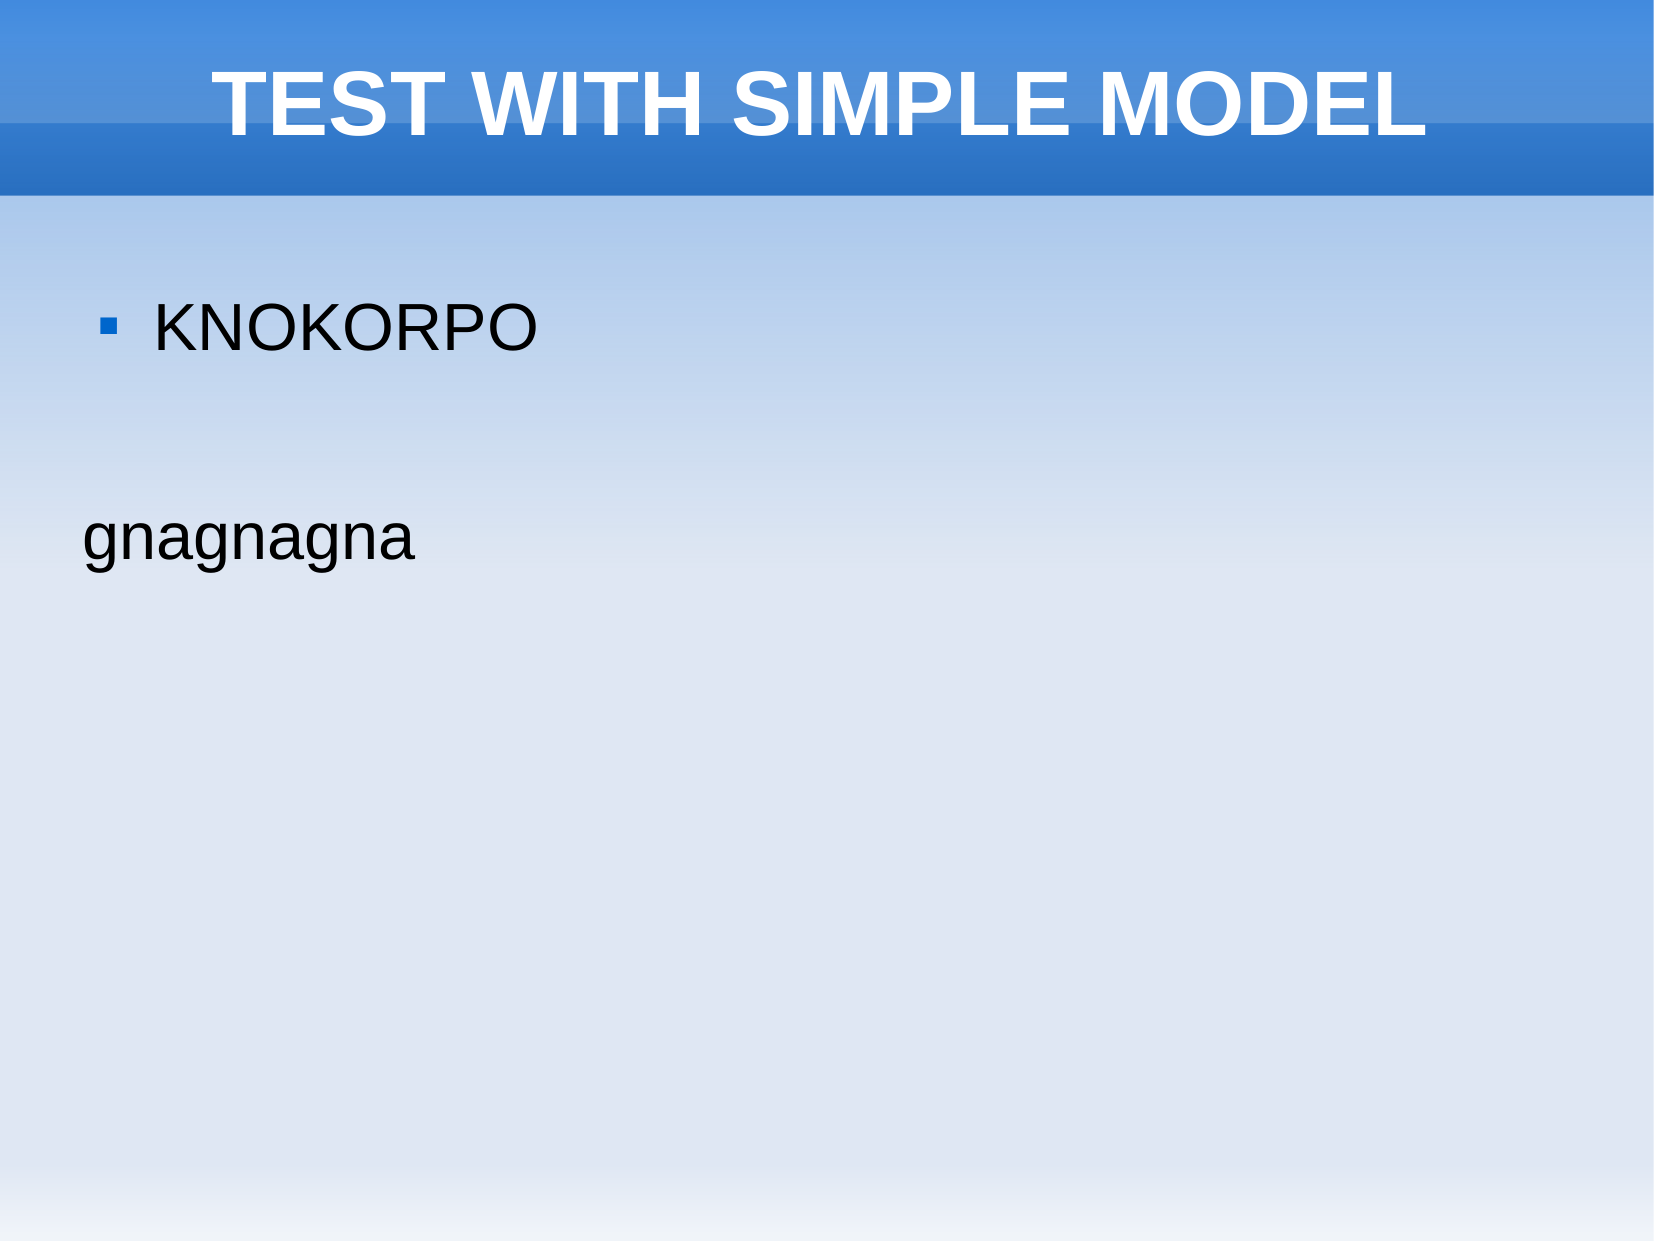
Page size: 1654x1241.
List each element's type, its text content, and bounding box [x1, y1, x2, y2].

title TEST WITH SIMPLE MODEL [76, 0, 1565, 208]
picture [0, 0, 1654, 1241]
list KNOKORPO gnagnagna [82, 290, 1571, 1109]
